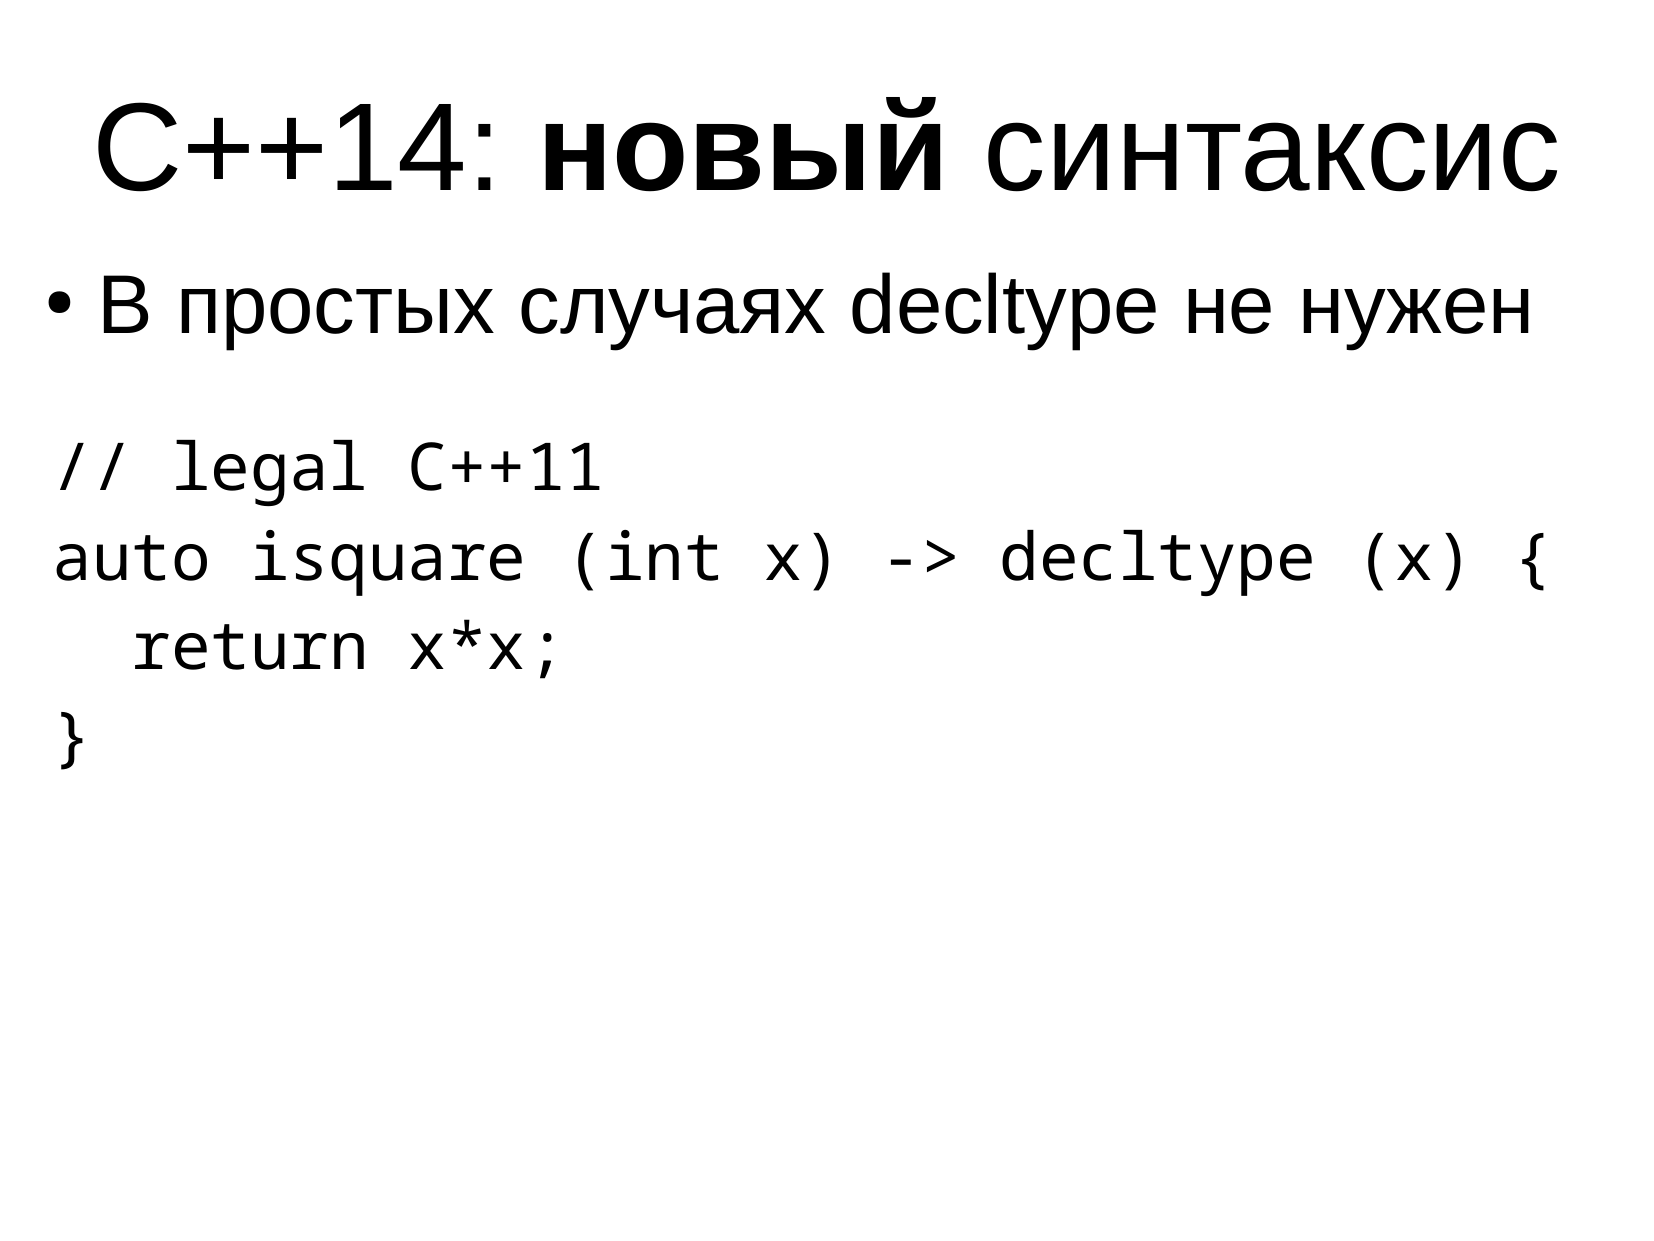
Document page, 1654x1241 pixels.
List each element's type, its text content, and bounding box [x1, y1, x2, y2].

list В простых случаях decltype не нужен [26, 258, 1647, 499]
list // legal C++11 auto isquare (int x) -> decltype (x) { return x*x; } [52, 499, 1591, 856]
title C++14: новый синтаксис [82, 43, 1571, 251]
